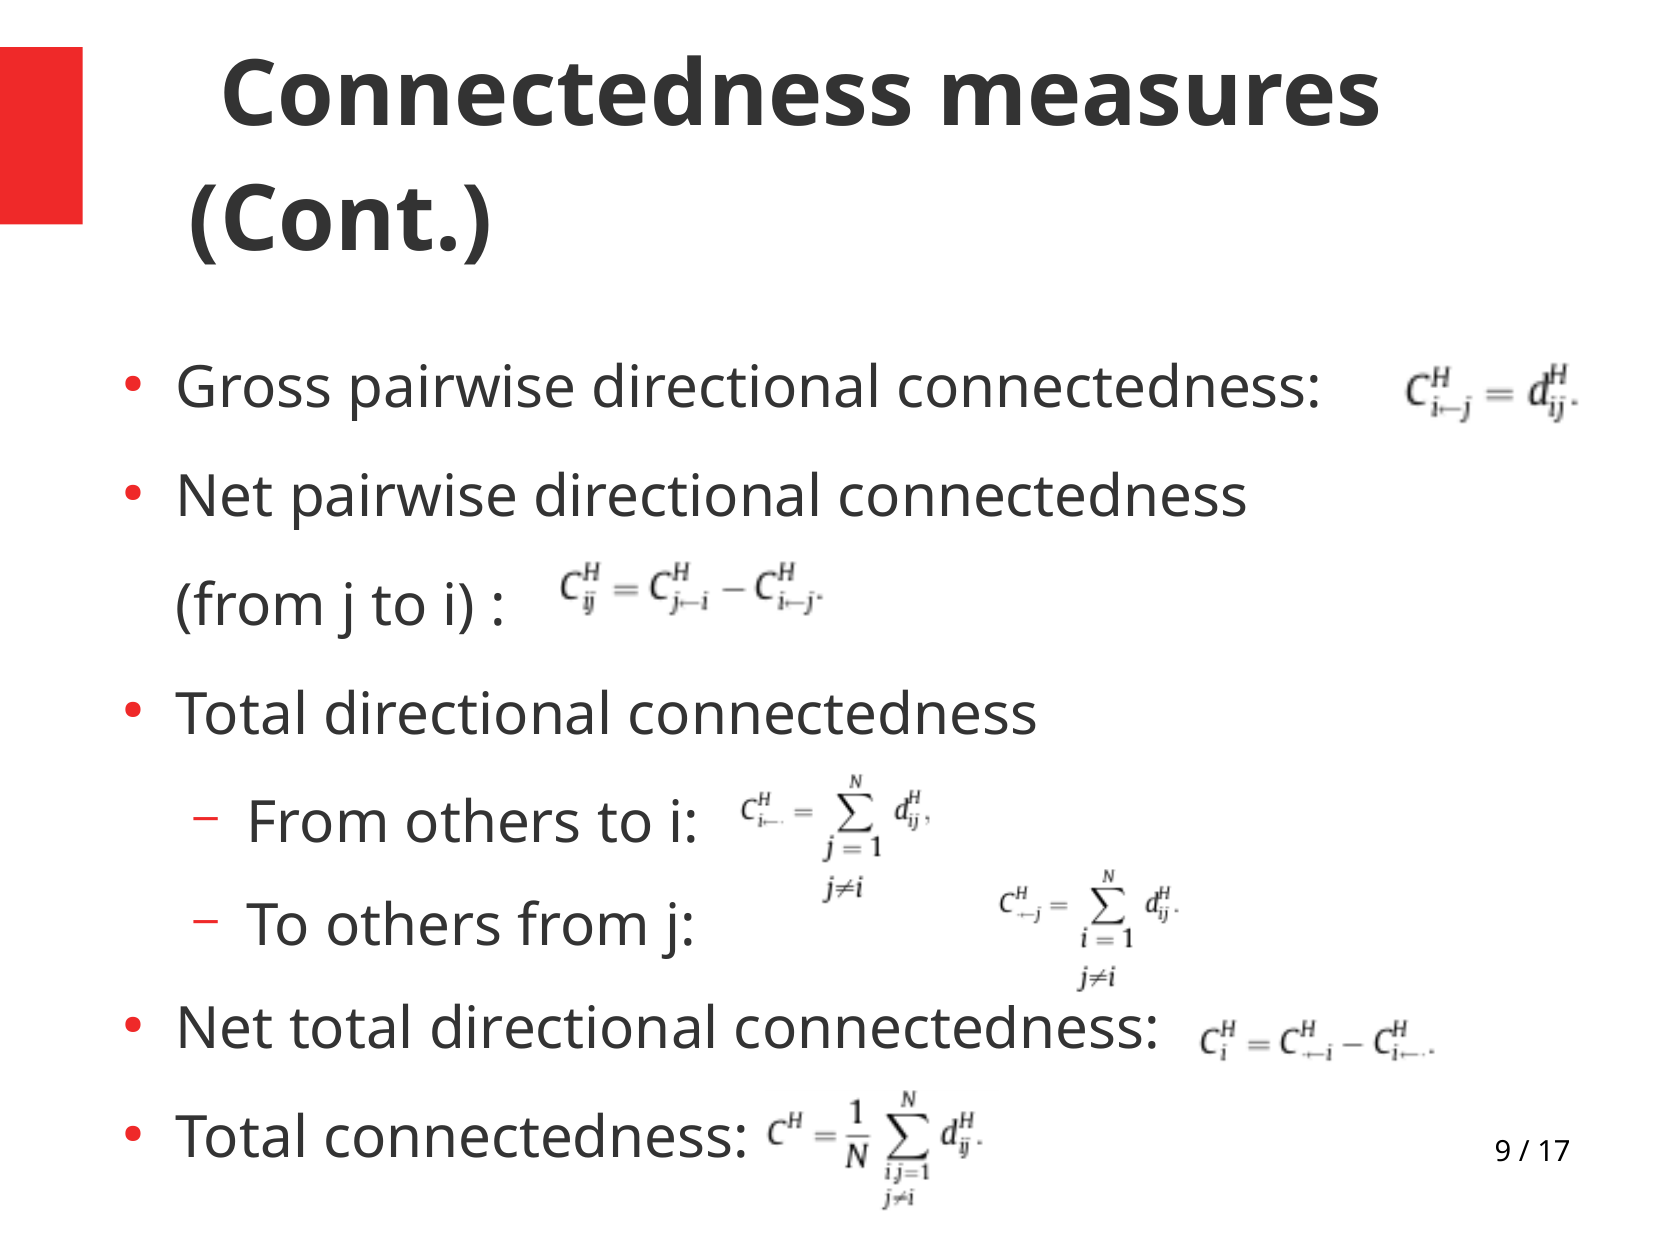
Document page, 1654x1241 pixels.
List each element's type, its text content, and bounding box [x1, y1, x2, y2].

picture [560, 539, 826, 637]
picture [765, 1089, 999, 1216]
picture [735, 769, 961, 916]
list Gross pairwise directional connectedness: Net pairwise directional connectedness (from j to i) : Total directional connectedness From others to i: To others from j: Net total directional connectedness: Total connectedness: [105, 345, 1523, 1066]
picture [1350, 329, 1654, 451]
picture [990, 868, 1456, 1085]
title Connectedness measures (Cont.) [118, 27, 1571, 278]
